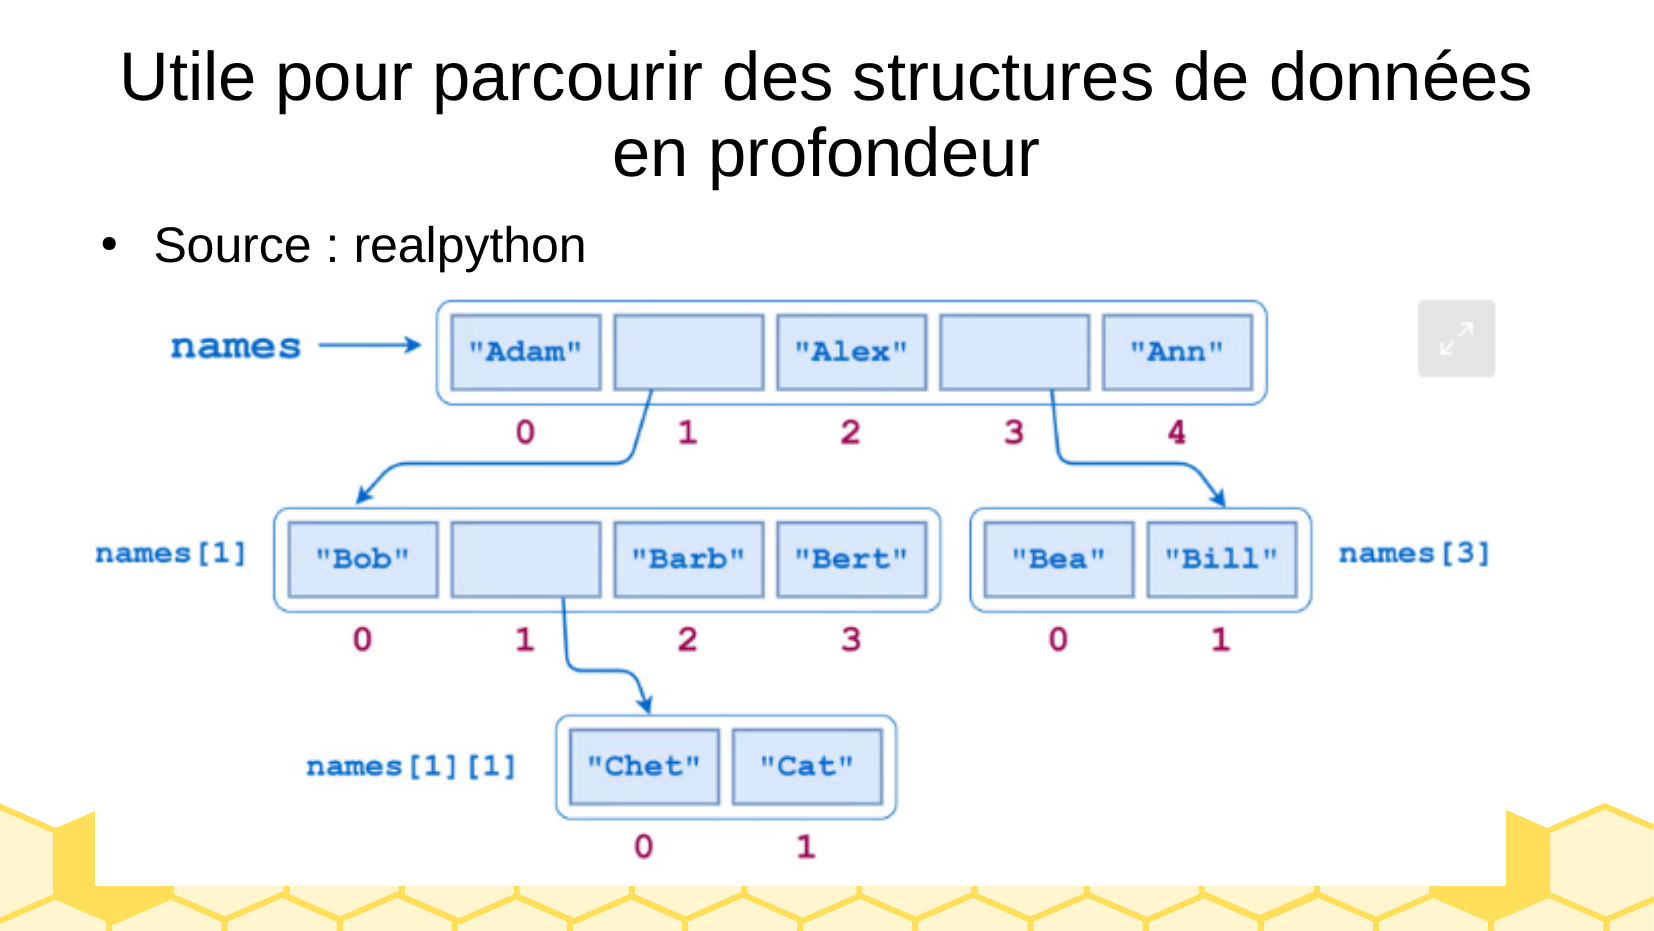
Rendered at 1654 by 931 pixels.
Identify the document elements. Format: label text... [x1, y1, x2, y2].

title Utile pour parcourir des structures de données en profondeur [82, 37, 1571, 193]
picture [95, 274, 1506, 886]
list Source : realpython [82, 217, 1571, 758]
